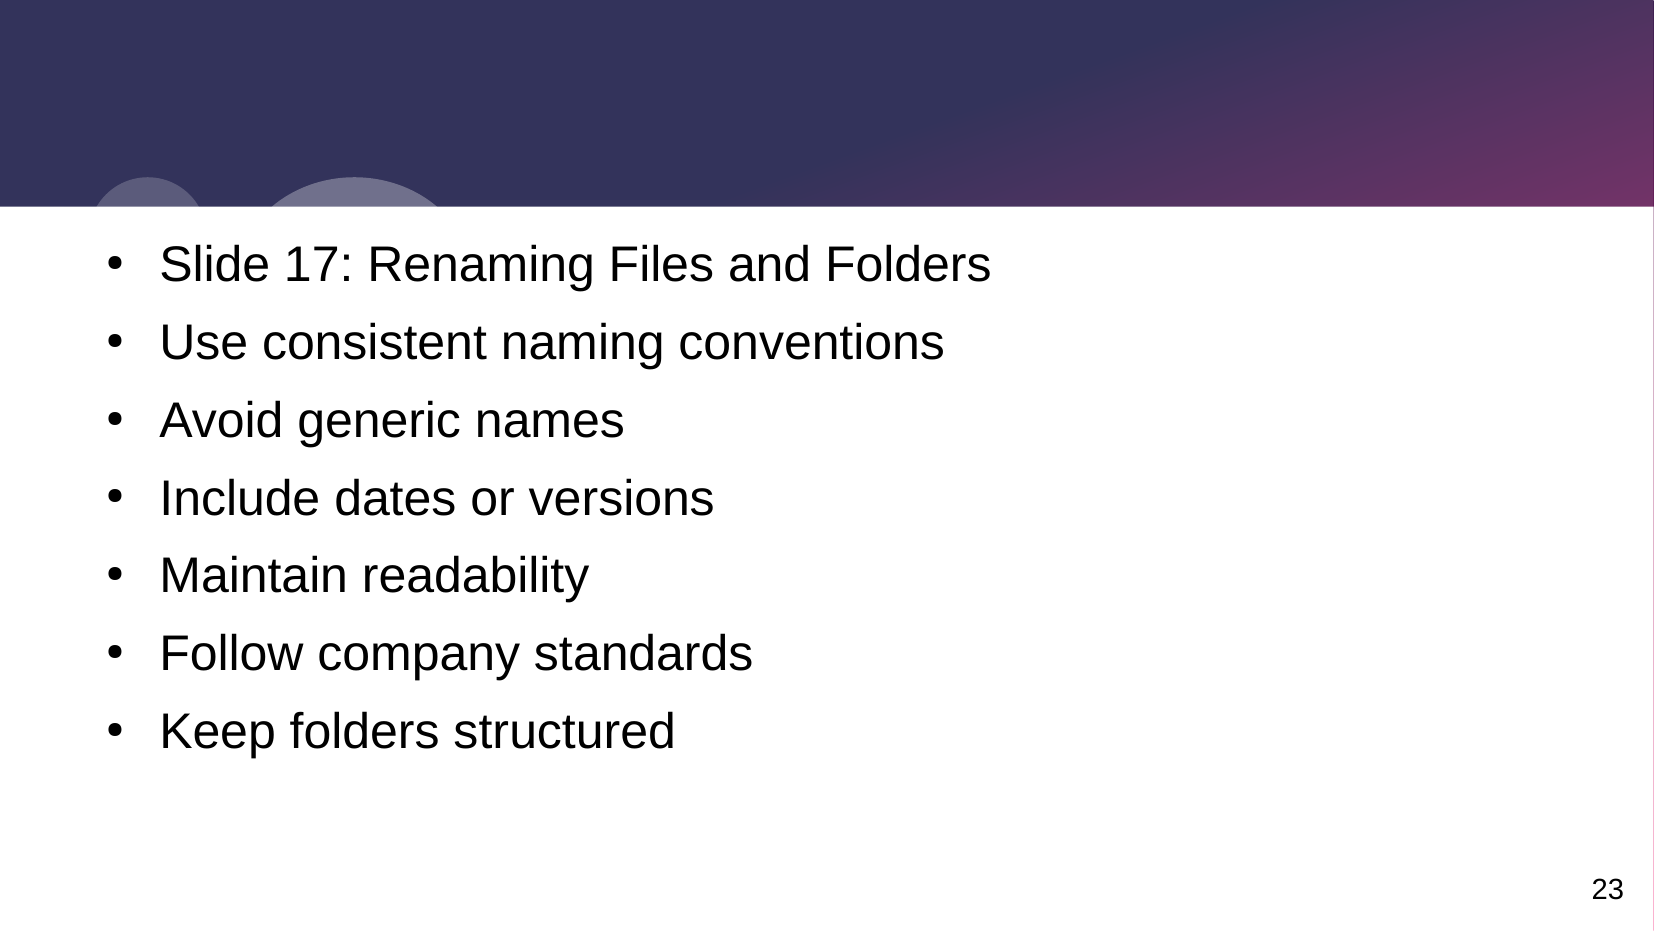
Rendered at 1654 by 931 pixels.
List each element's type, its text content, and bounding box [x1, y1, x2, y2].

list Slide 17: Renaming Files and Folders Use consistent naming conventions Avoid generic names Include dates or versions Maintain readability Follow company standards Keep folders structured [88, 236, 1565, 827]
